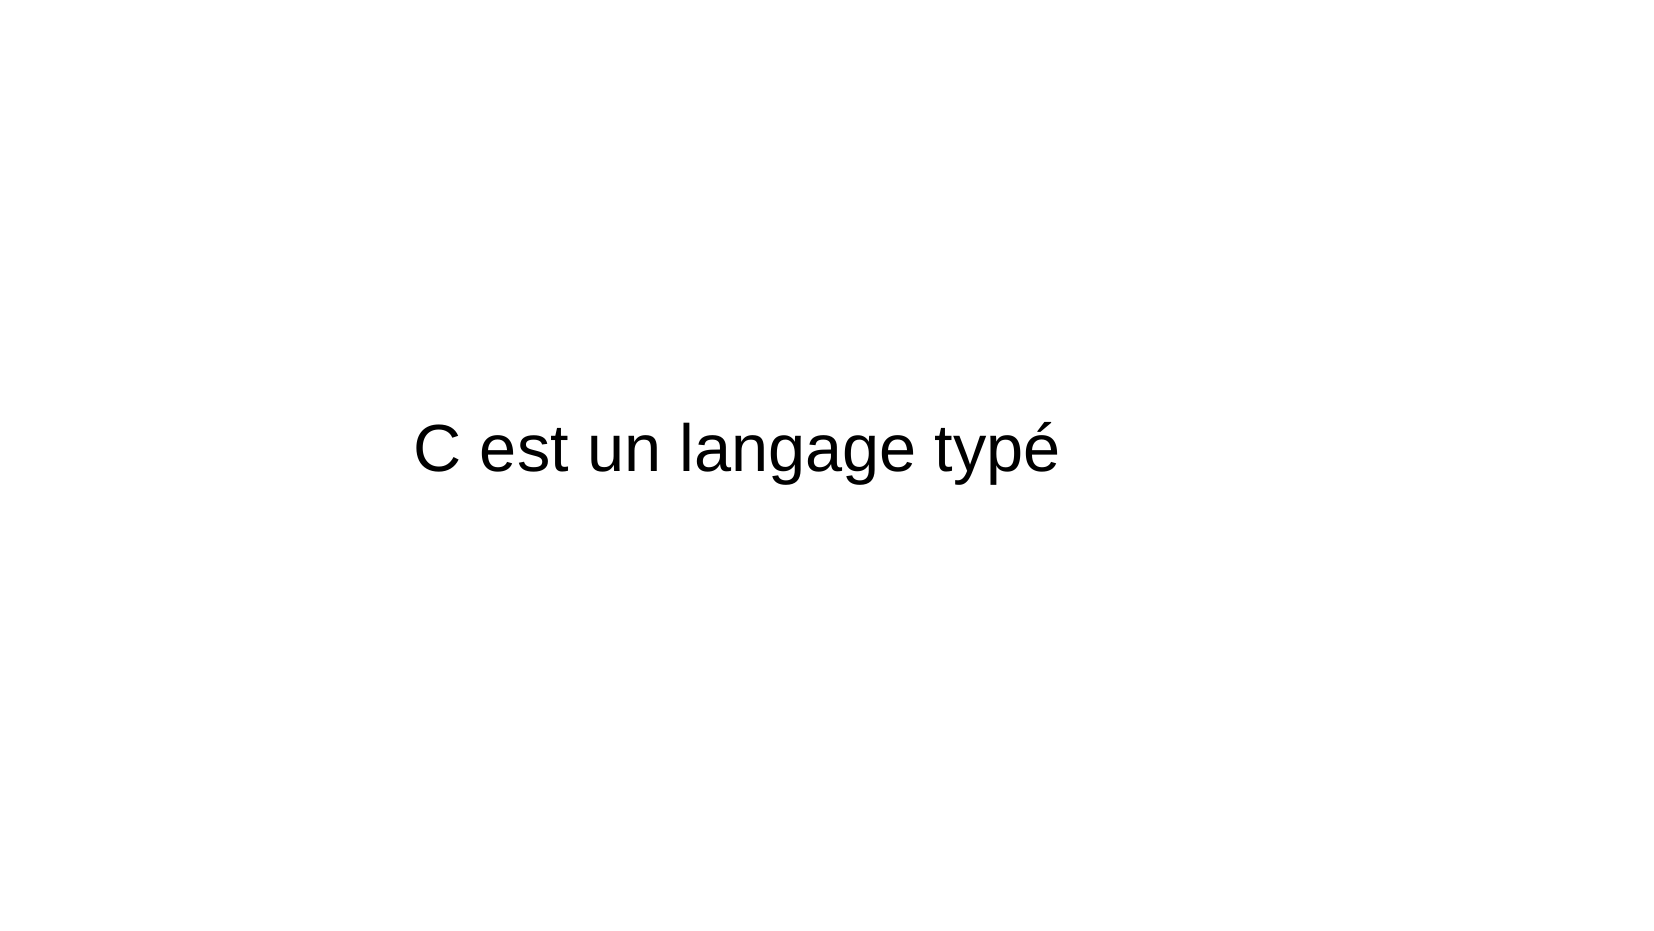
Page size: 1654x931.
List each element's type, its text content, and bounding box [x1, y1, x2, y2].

list C est un langage typé [413, 413, 1276, 492]
